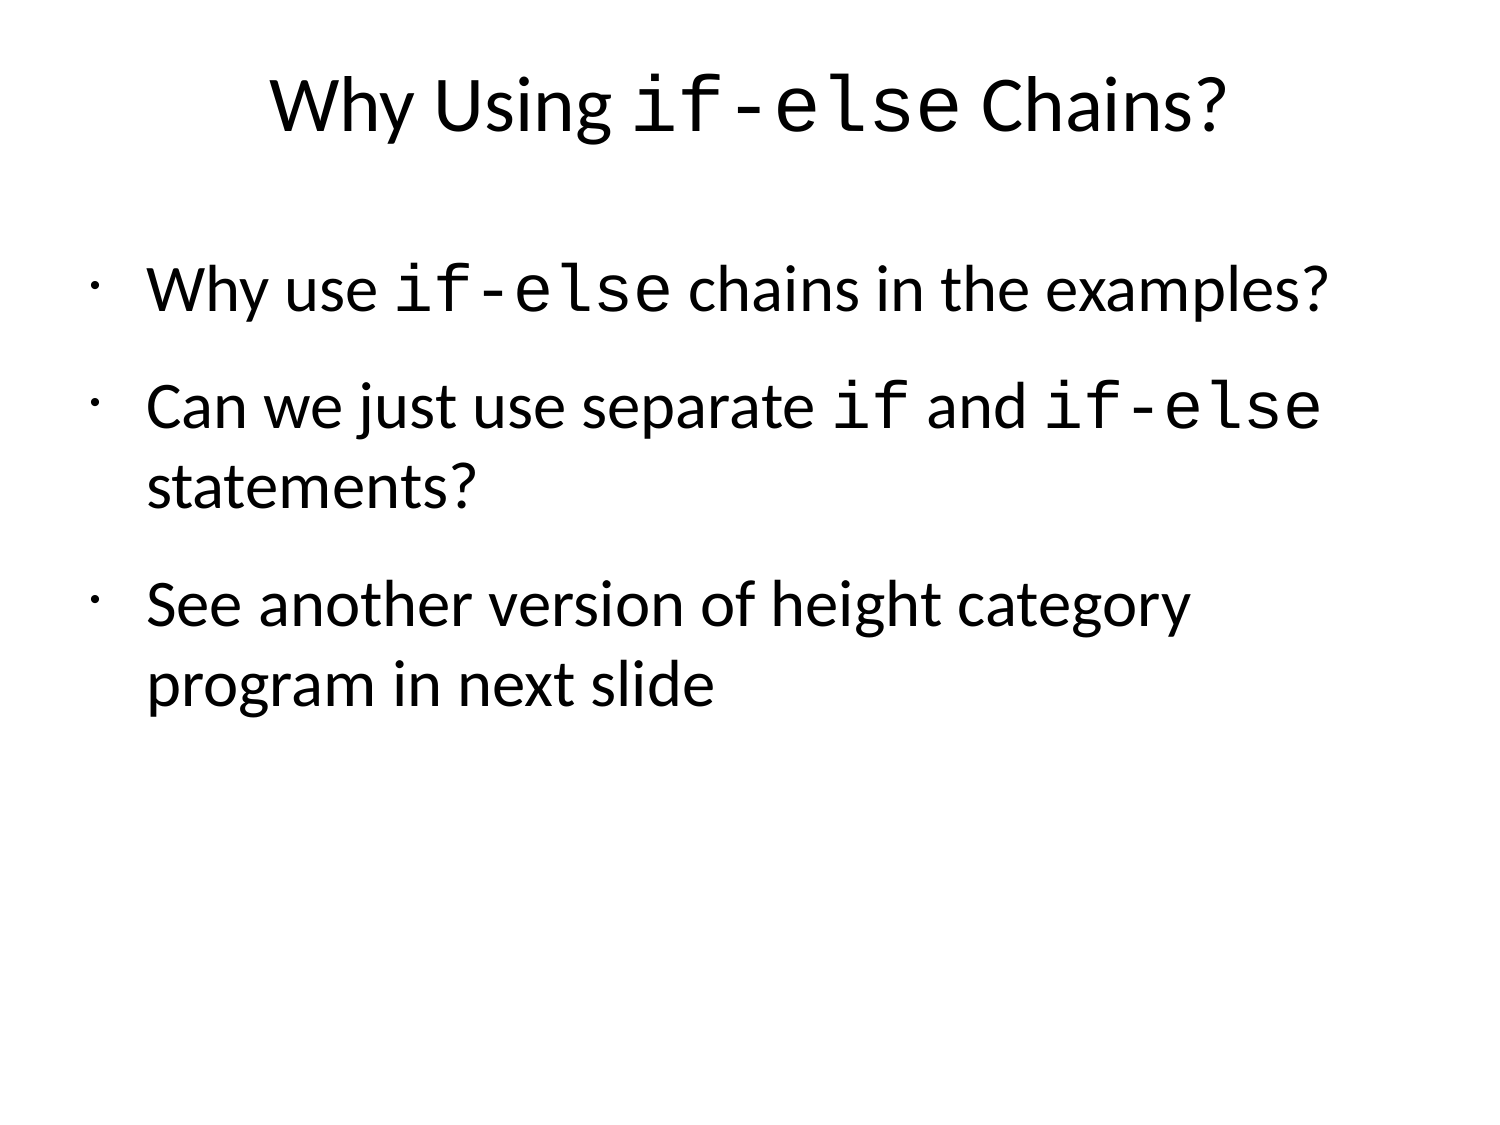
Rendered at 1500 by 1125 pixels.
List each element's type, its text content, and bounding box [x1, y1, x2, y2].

title Why Using if-else Chains? [75, 45, 1425, 233]
list Why use if-else chains in the examples? Can we just use separate if and if-else statements? See another version of height category program in next slide [75, 237, 1450, 963]
